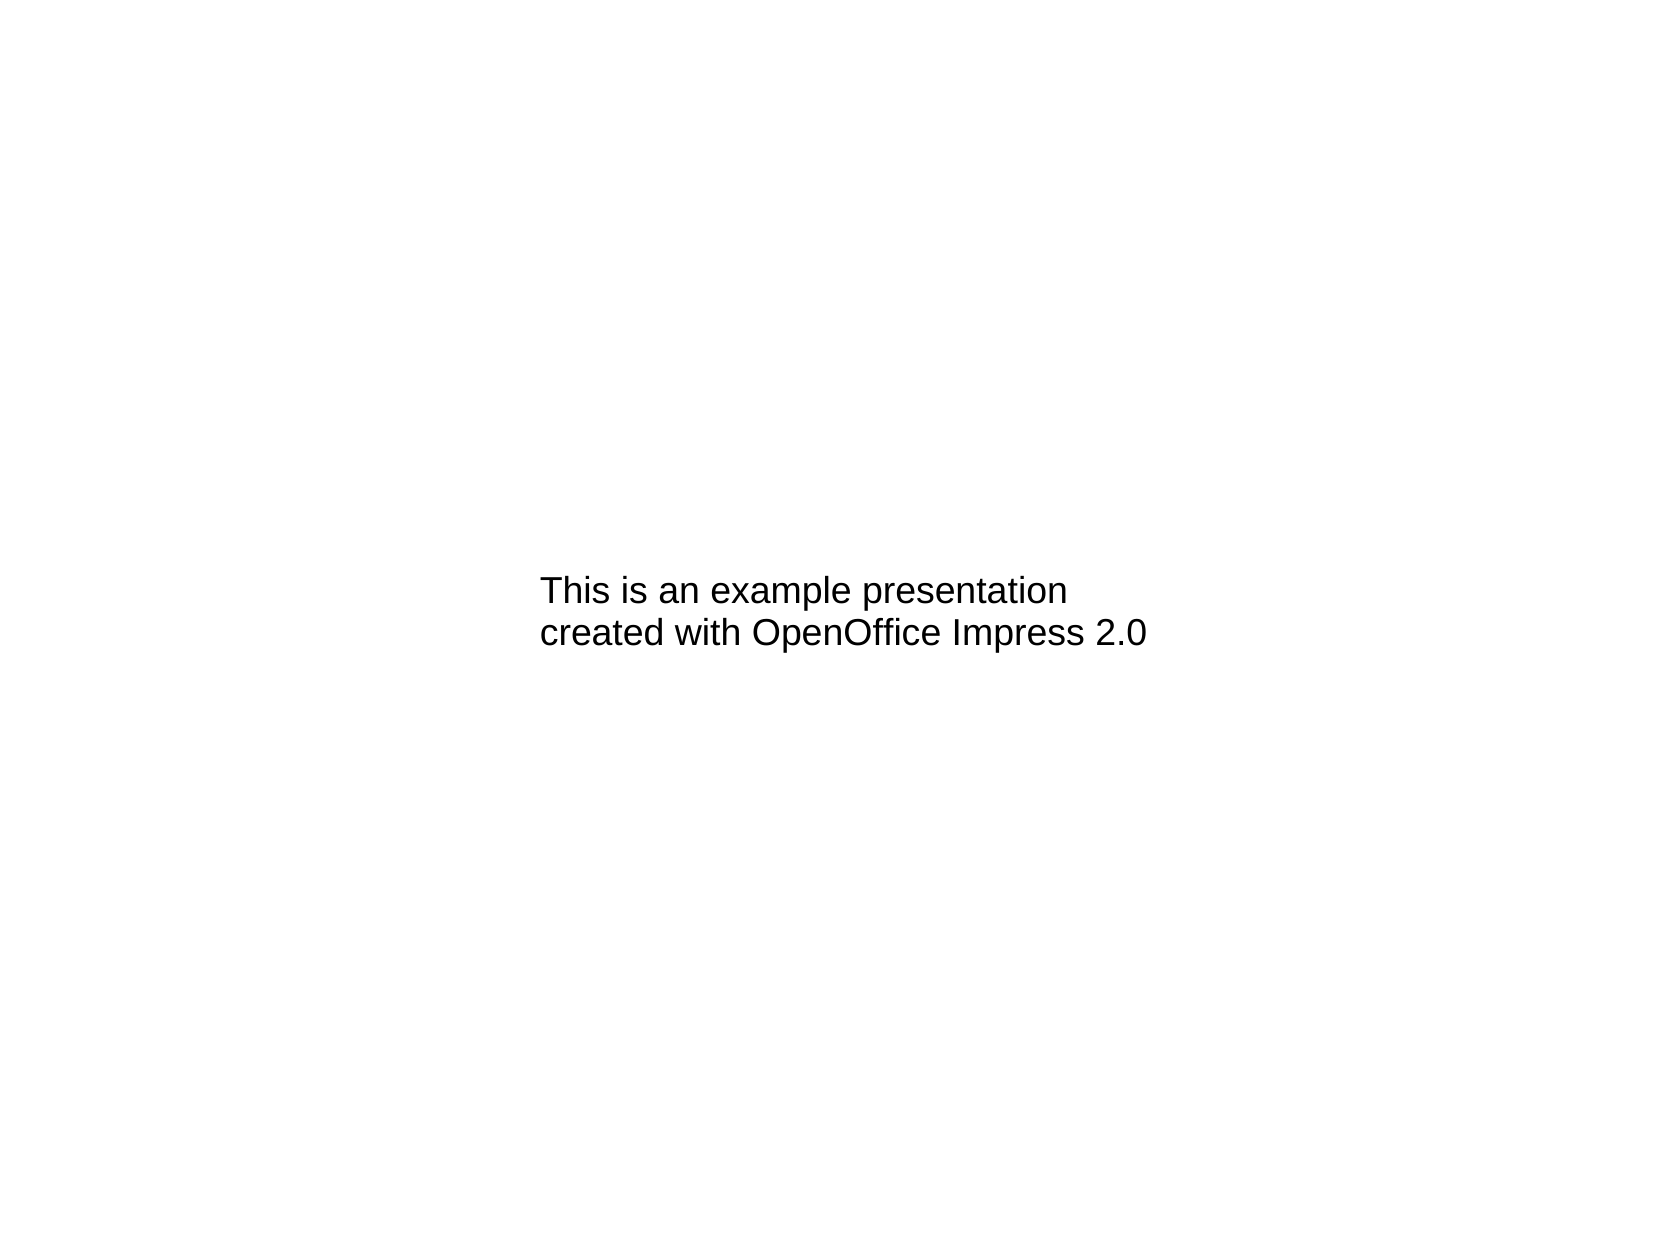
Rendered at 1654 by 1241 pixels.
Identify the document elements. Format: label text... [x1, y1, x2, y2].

text_box This is an example presentation created with OpenOffice Impress 2.0 [525, 562, 1162, 662]
